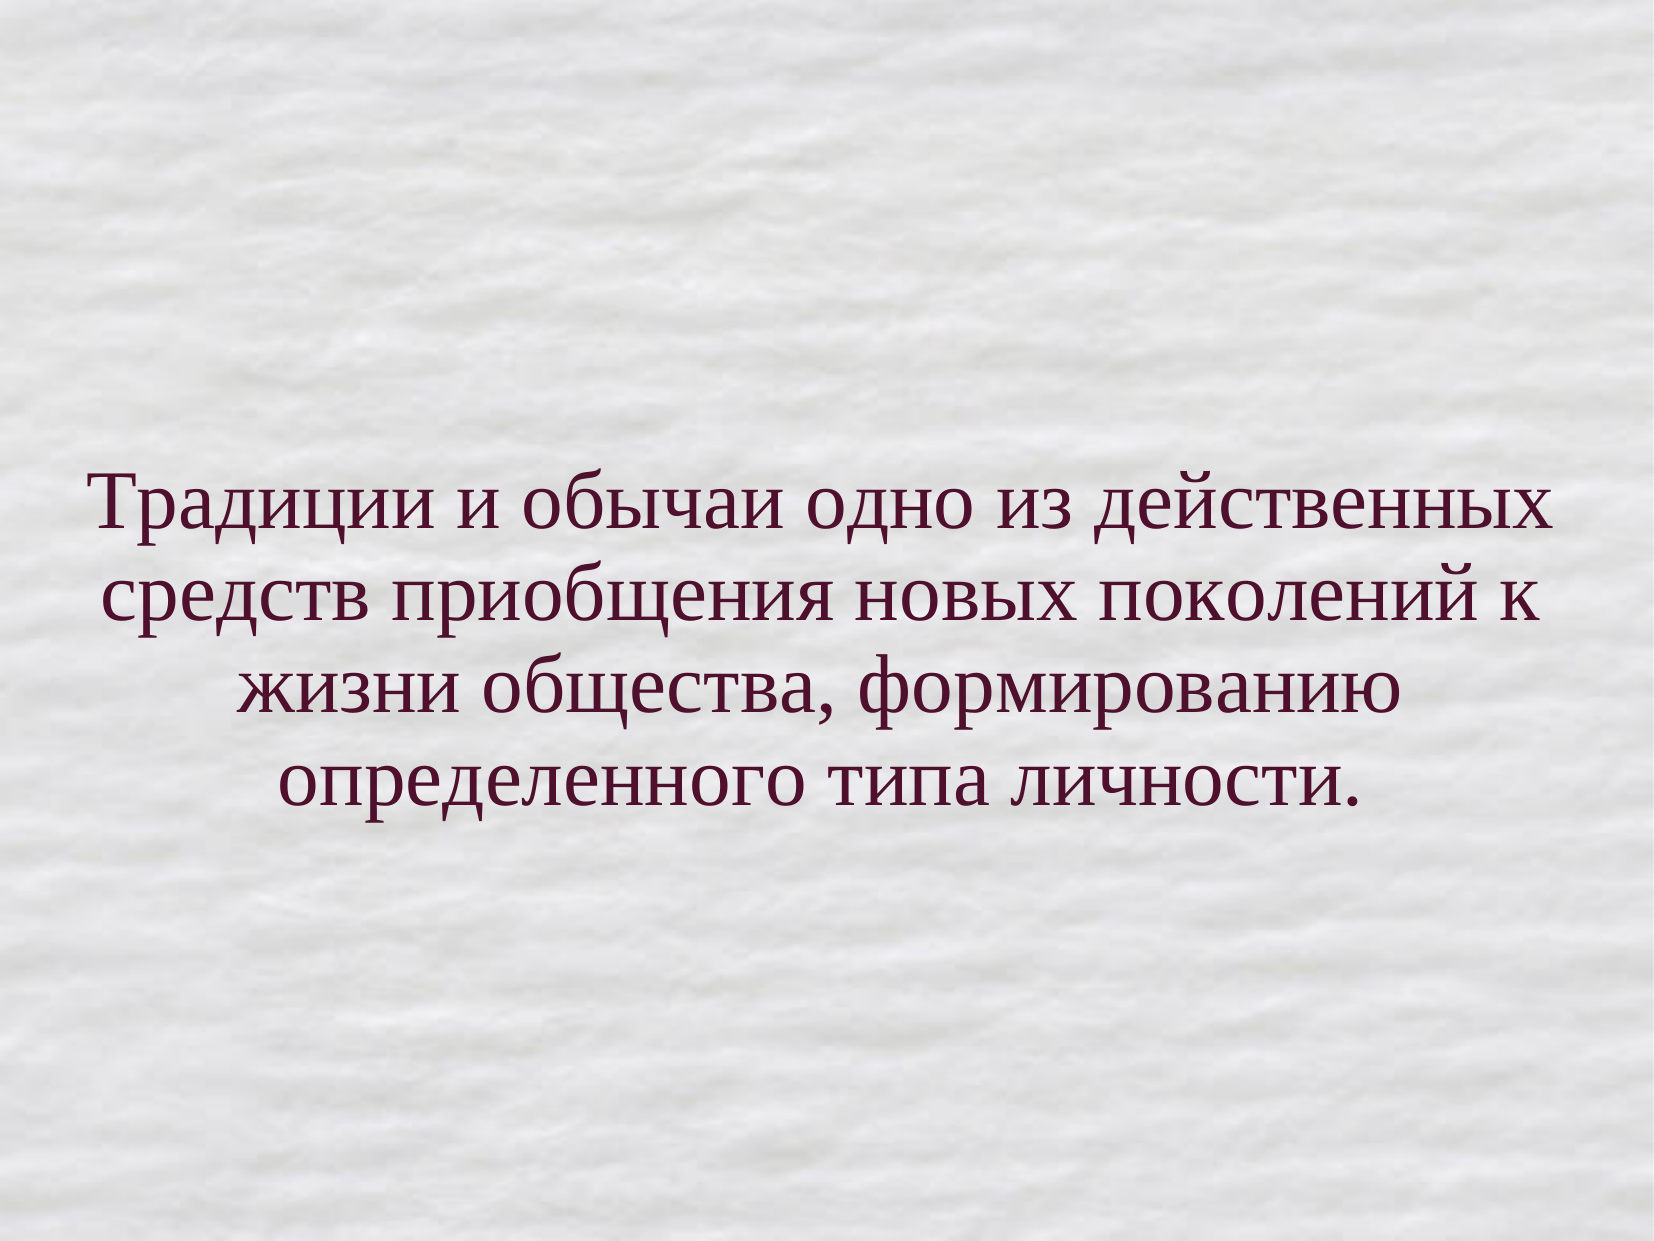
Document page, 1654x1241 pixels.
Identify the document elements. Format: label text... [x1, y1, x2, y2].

title Традиции и обычаи одно из действенных средств приобщения новых поколений к жизни общества, формированию определенного типа личности. [76, 454, 1566, 824]
picture [0, 0, 1654, 1241]
